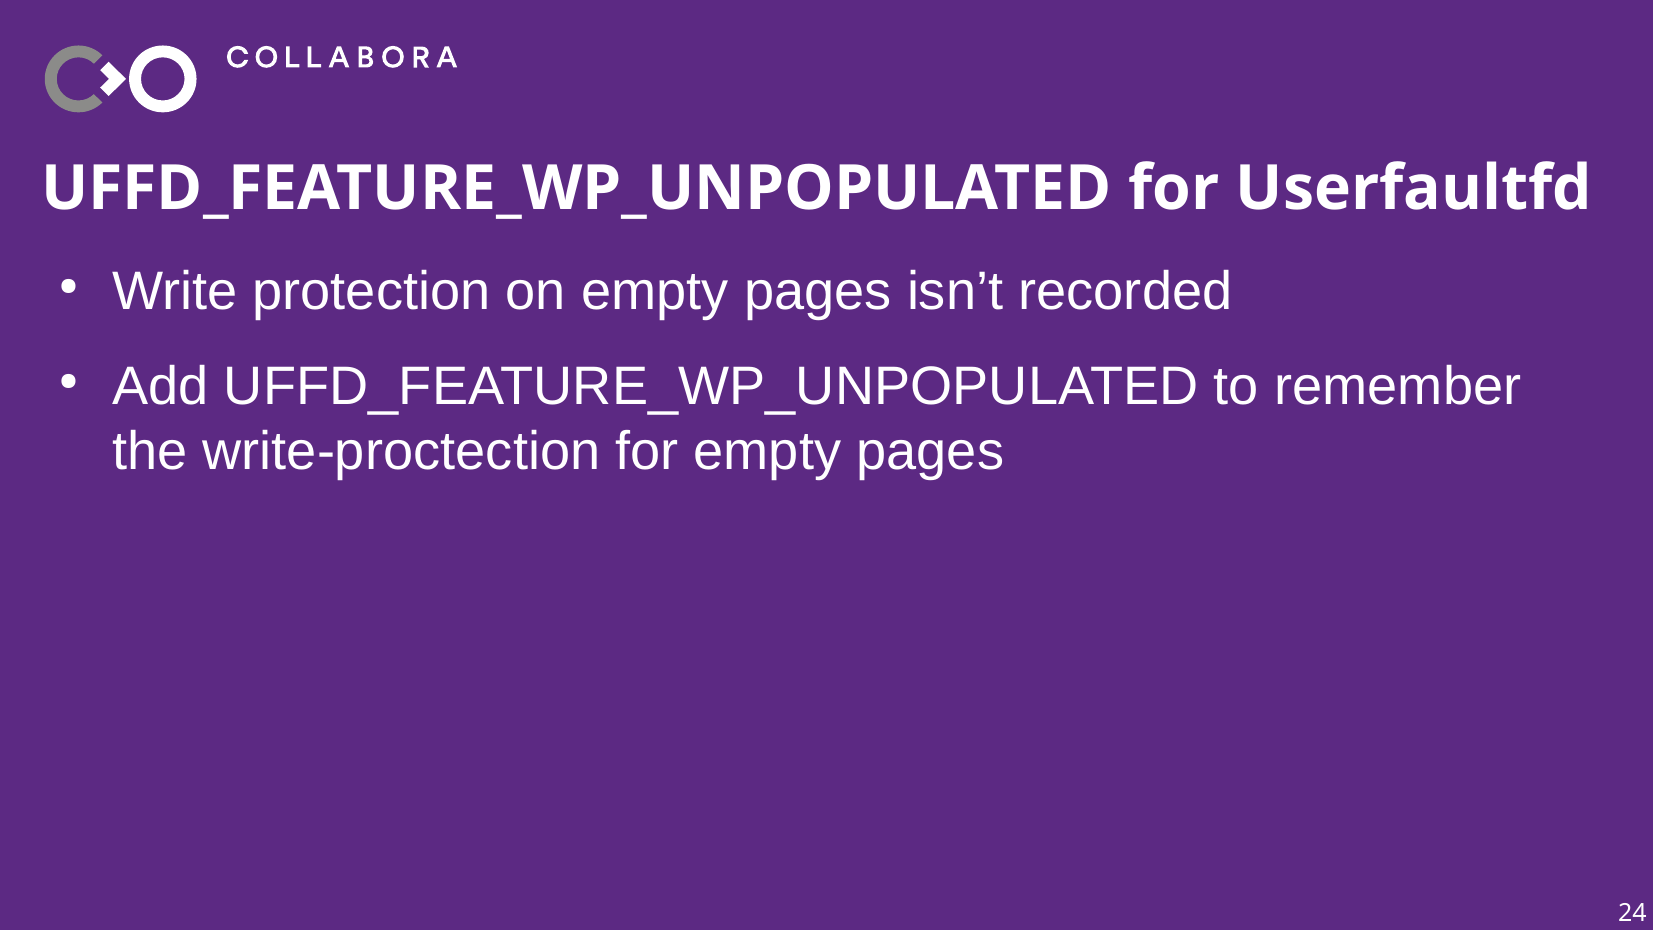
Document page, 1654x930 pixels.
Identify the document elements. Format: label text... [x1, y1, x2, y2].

title UFFD_FEATURE_WP_UNPOPULATED for Userfaultfd [41, 146, 1614, 255]
list Write protection on empty pages isn’t recorded Add UFFD_FEATURE_WP_UNPOPULATED to remember the write-proctection for empty pages [41, 255, 1614, 780]
